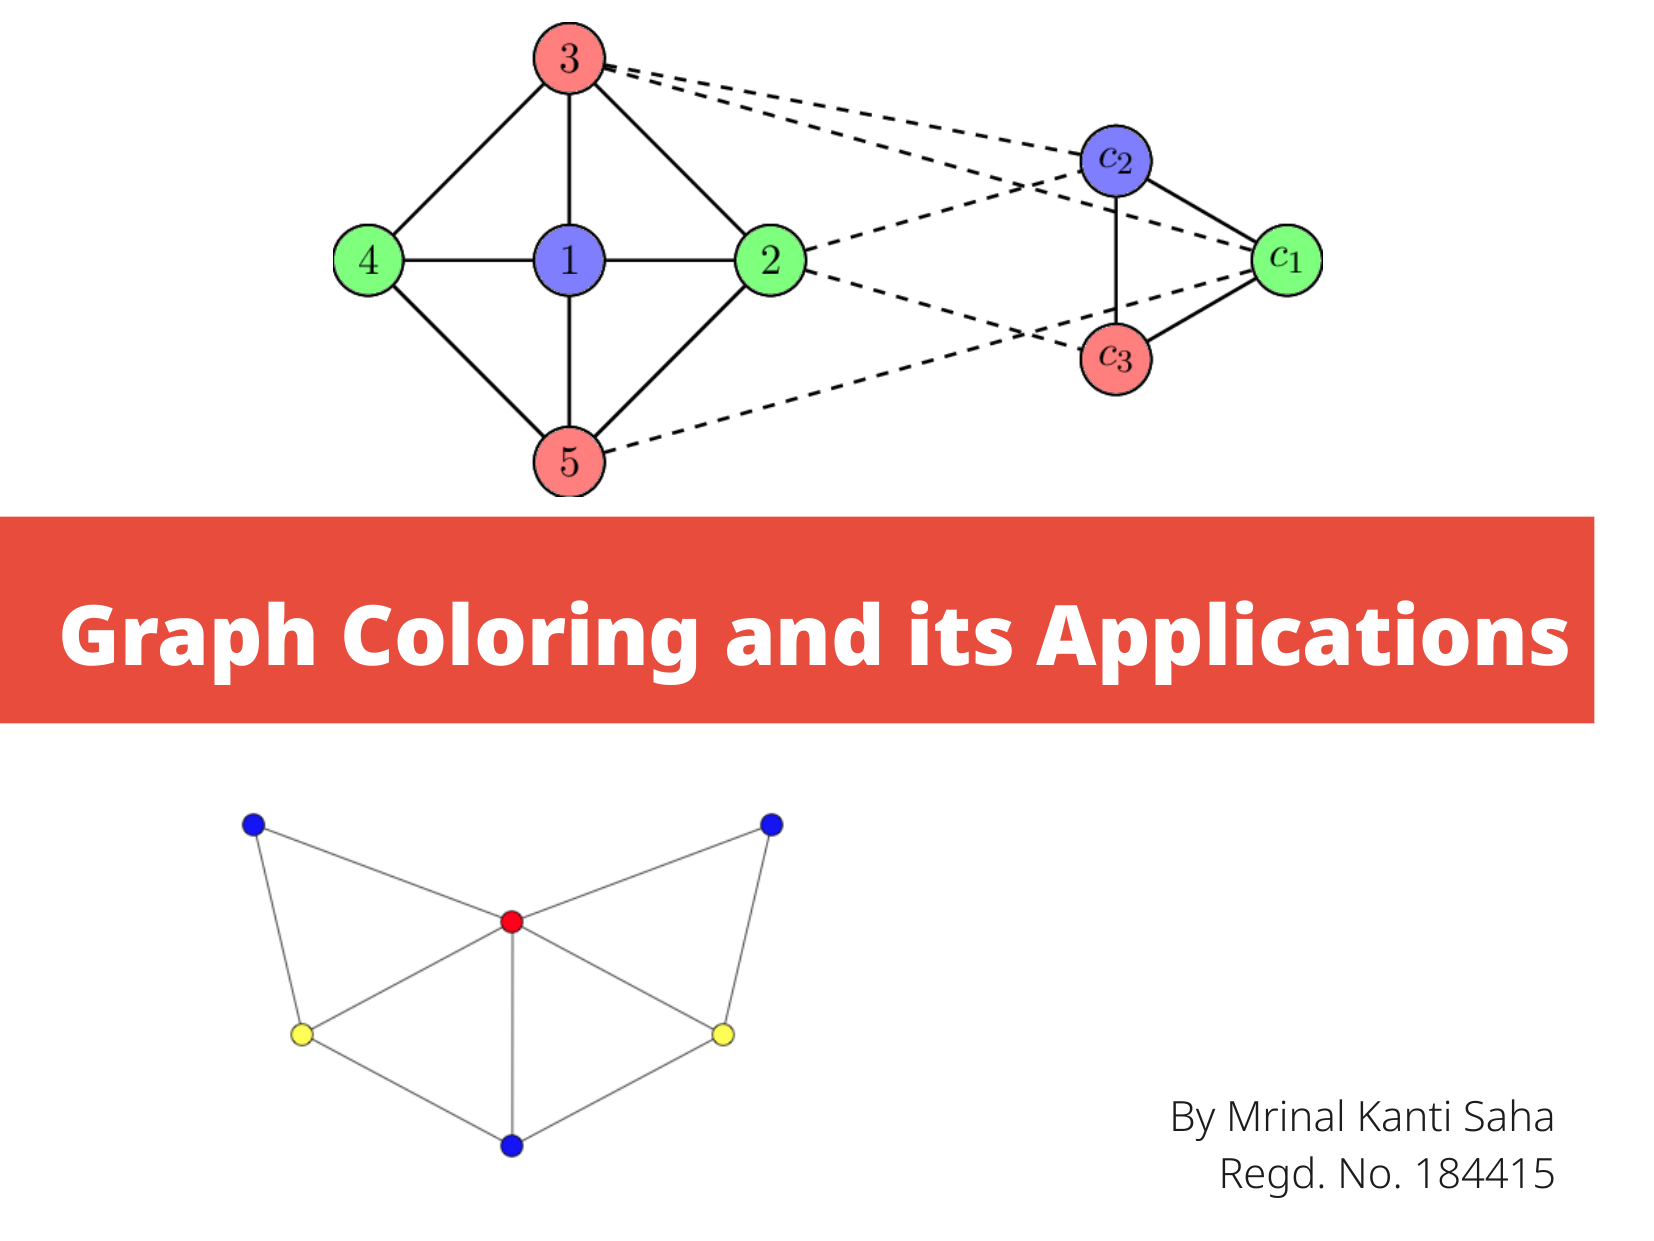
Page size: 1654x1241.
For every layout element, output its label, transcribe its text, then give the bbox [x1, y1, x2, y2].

subtitle By Mrinal Kanti Saha Regd. No. 184415 [1169, 1086, 1654, 1205]
picture [228, 793, 801, 1172]
picture [333, 22, 1323, 497]
title Graph Coloring and its Applications [59, 541, 1595, 690]
